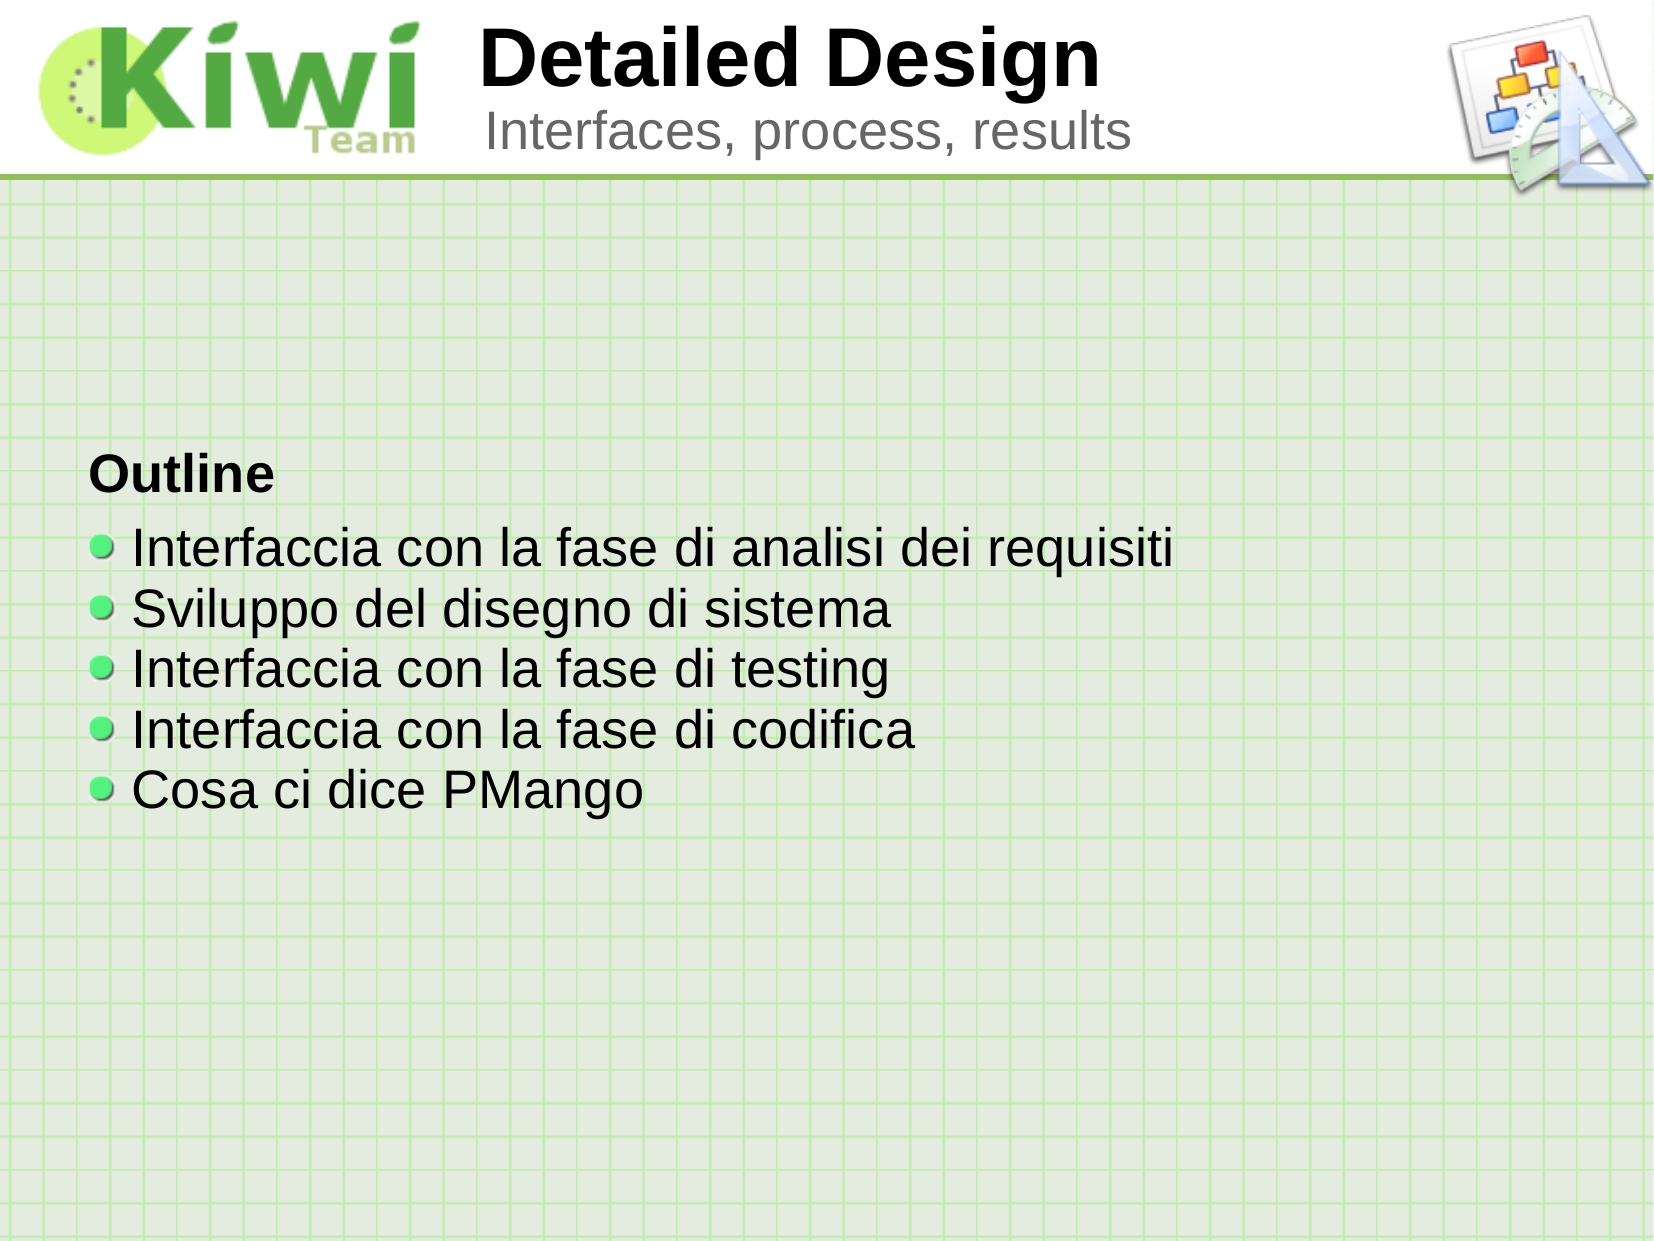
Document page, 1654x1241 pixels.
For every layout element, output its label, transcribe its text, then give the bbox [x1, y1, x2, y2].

title Detailed Design [478, 8, 1211, 107]
text_box [0, 0, 1446, 174]
picture [29, 7, 438, 166]
title Interfaces, process, results [484, 88, 1312, 173]
picture [0, 0, 1654, 1241]
text_box Outline Interfaccia con la fase di analisi dei requisiti Sviluppo del disegno di sistema Interfaccia con la fase di testing Interfaccia con la fase di codifica Cosa ci dice PMango [88, 442, 1536, 821]
